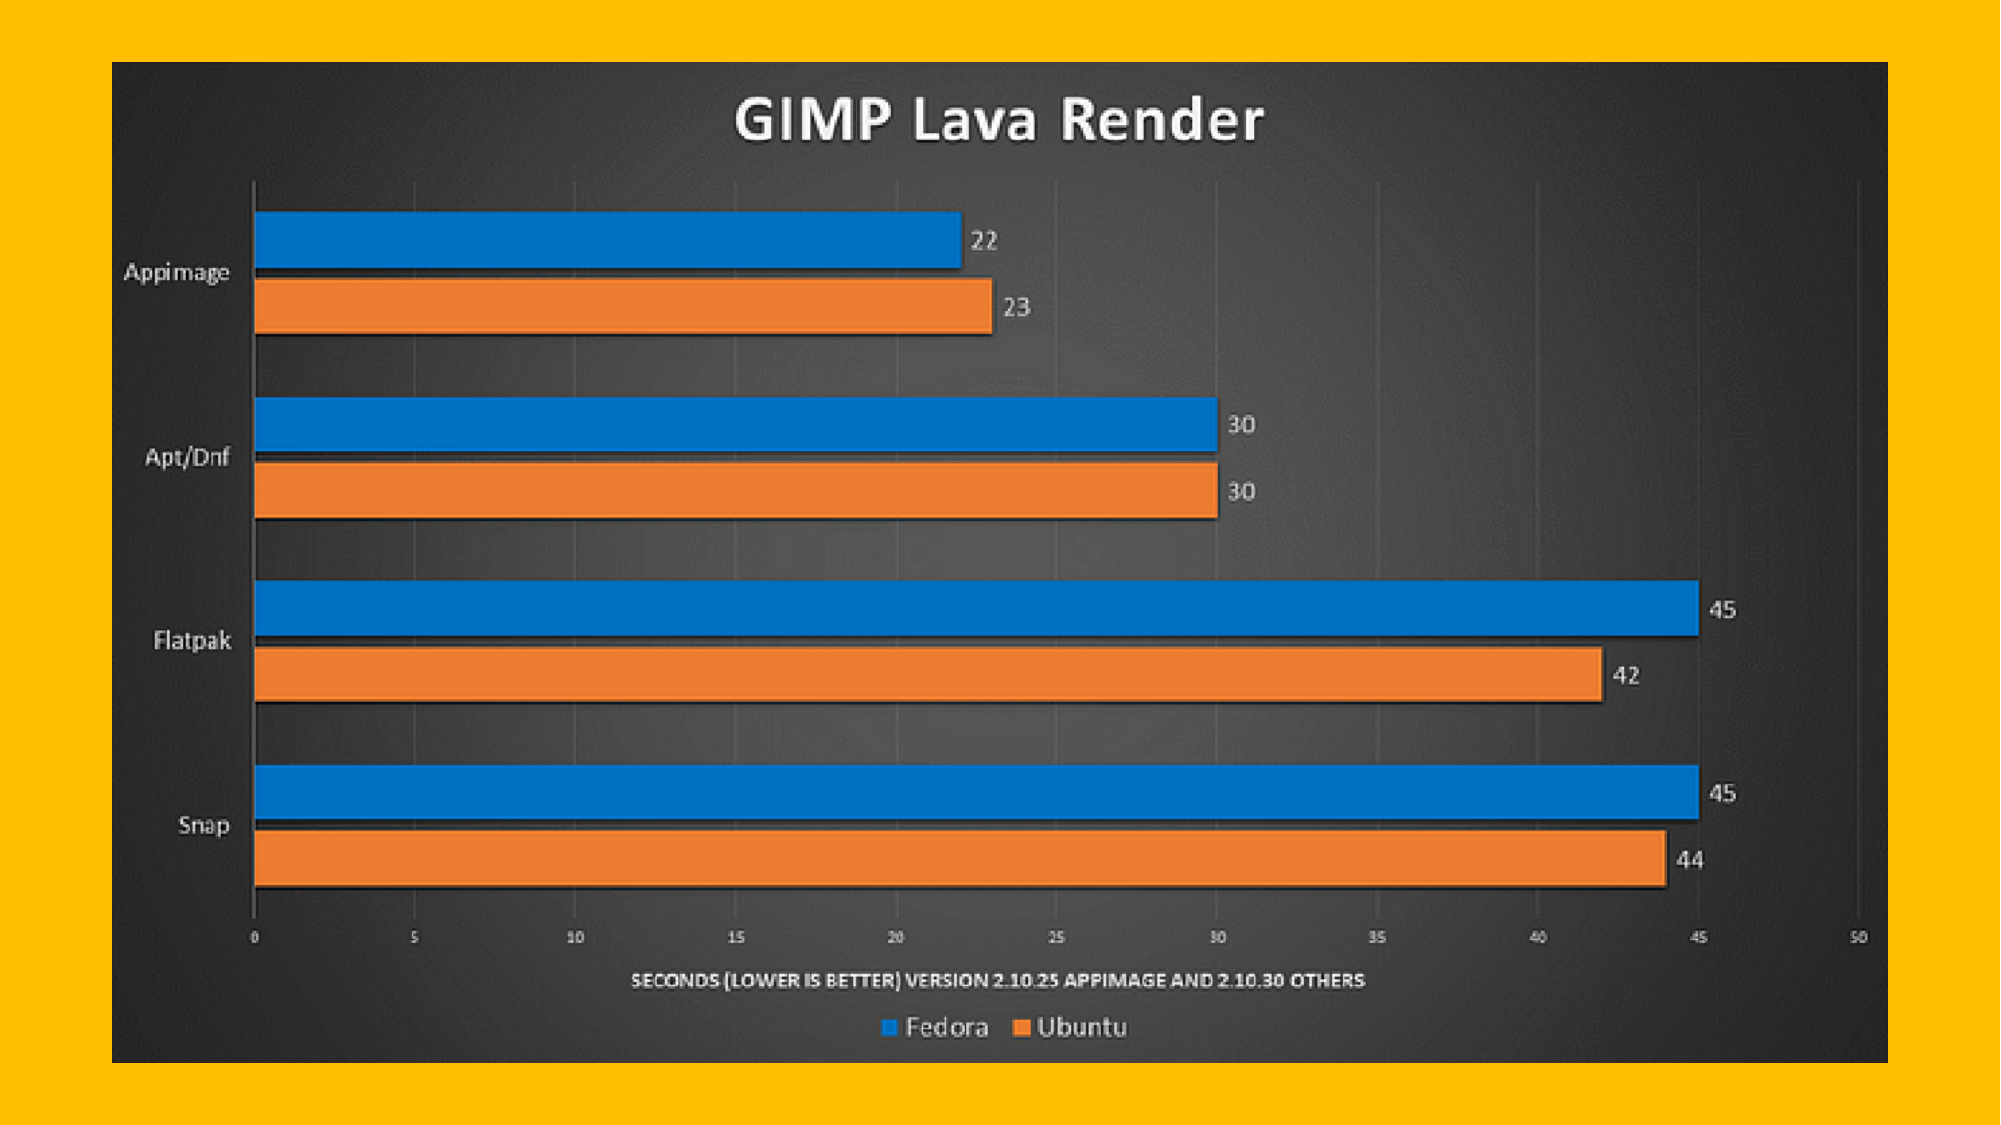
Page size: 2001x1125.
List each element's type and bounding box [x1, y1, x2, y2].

picture [112, 62, 1888, 1063]
